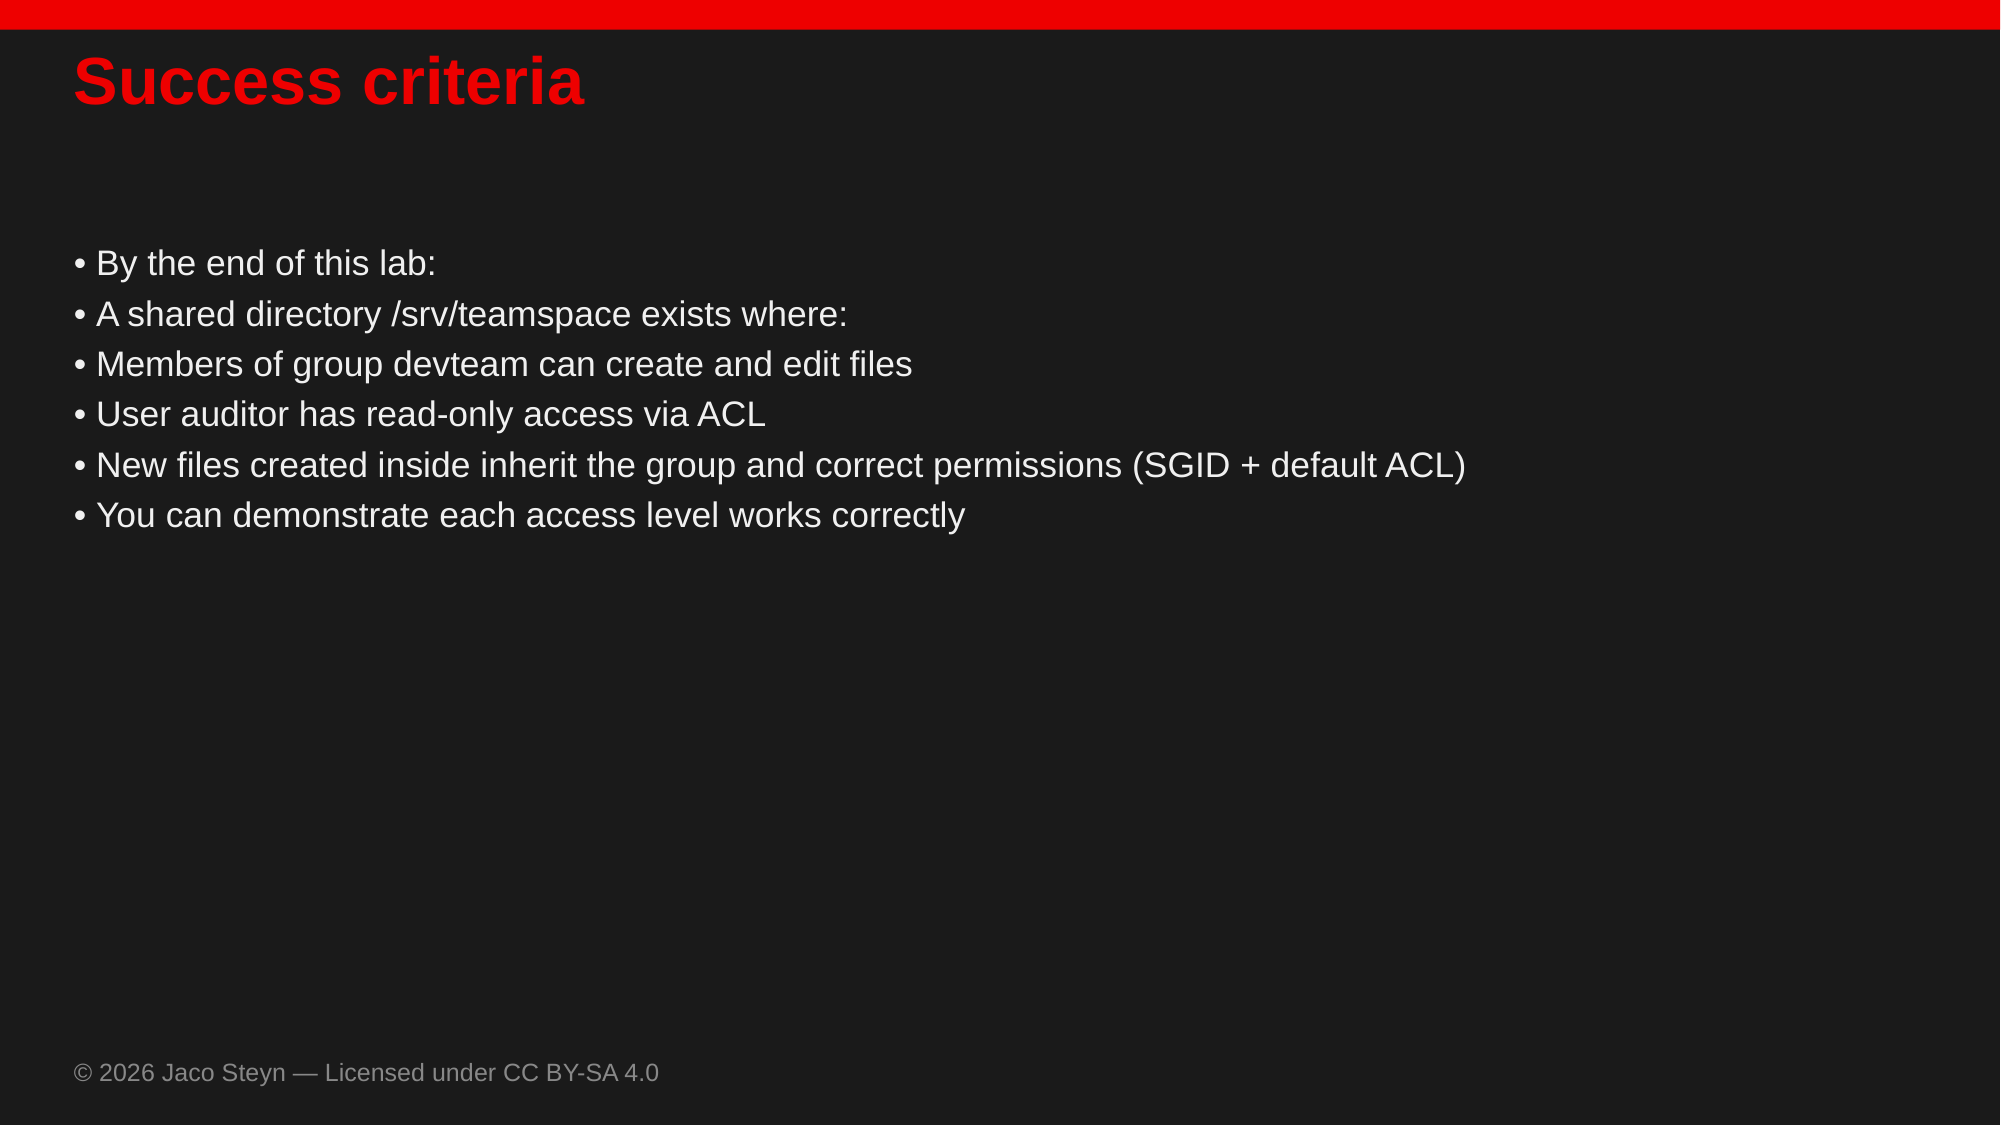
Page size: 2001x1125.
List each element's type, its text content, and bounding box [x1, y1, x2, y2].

text_box [0, 0, 2001, 30]
text_box © 2026 Jaco Steyn — Licensed under CC BY-SA 4.0 [59, 1051, 1942, 1093]
text_box Success criteria [59, 36, 1942, 208]
text_box • By the end of this lab: • A shared directory /srv/teamspace exists where: • Members of group devteam can create and edit files • User auditor has read-only access via ACL • New files created inside inherit the group and correct permissions (SGID + default ACL) • You can demonstrate each access level works correctly [59, 236, 1942, 1037]
